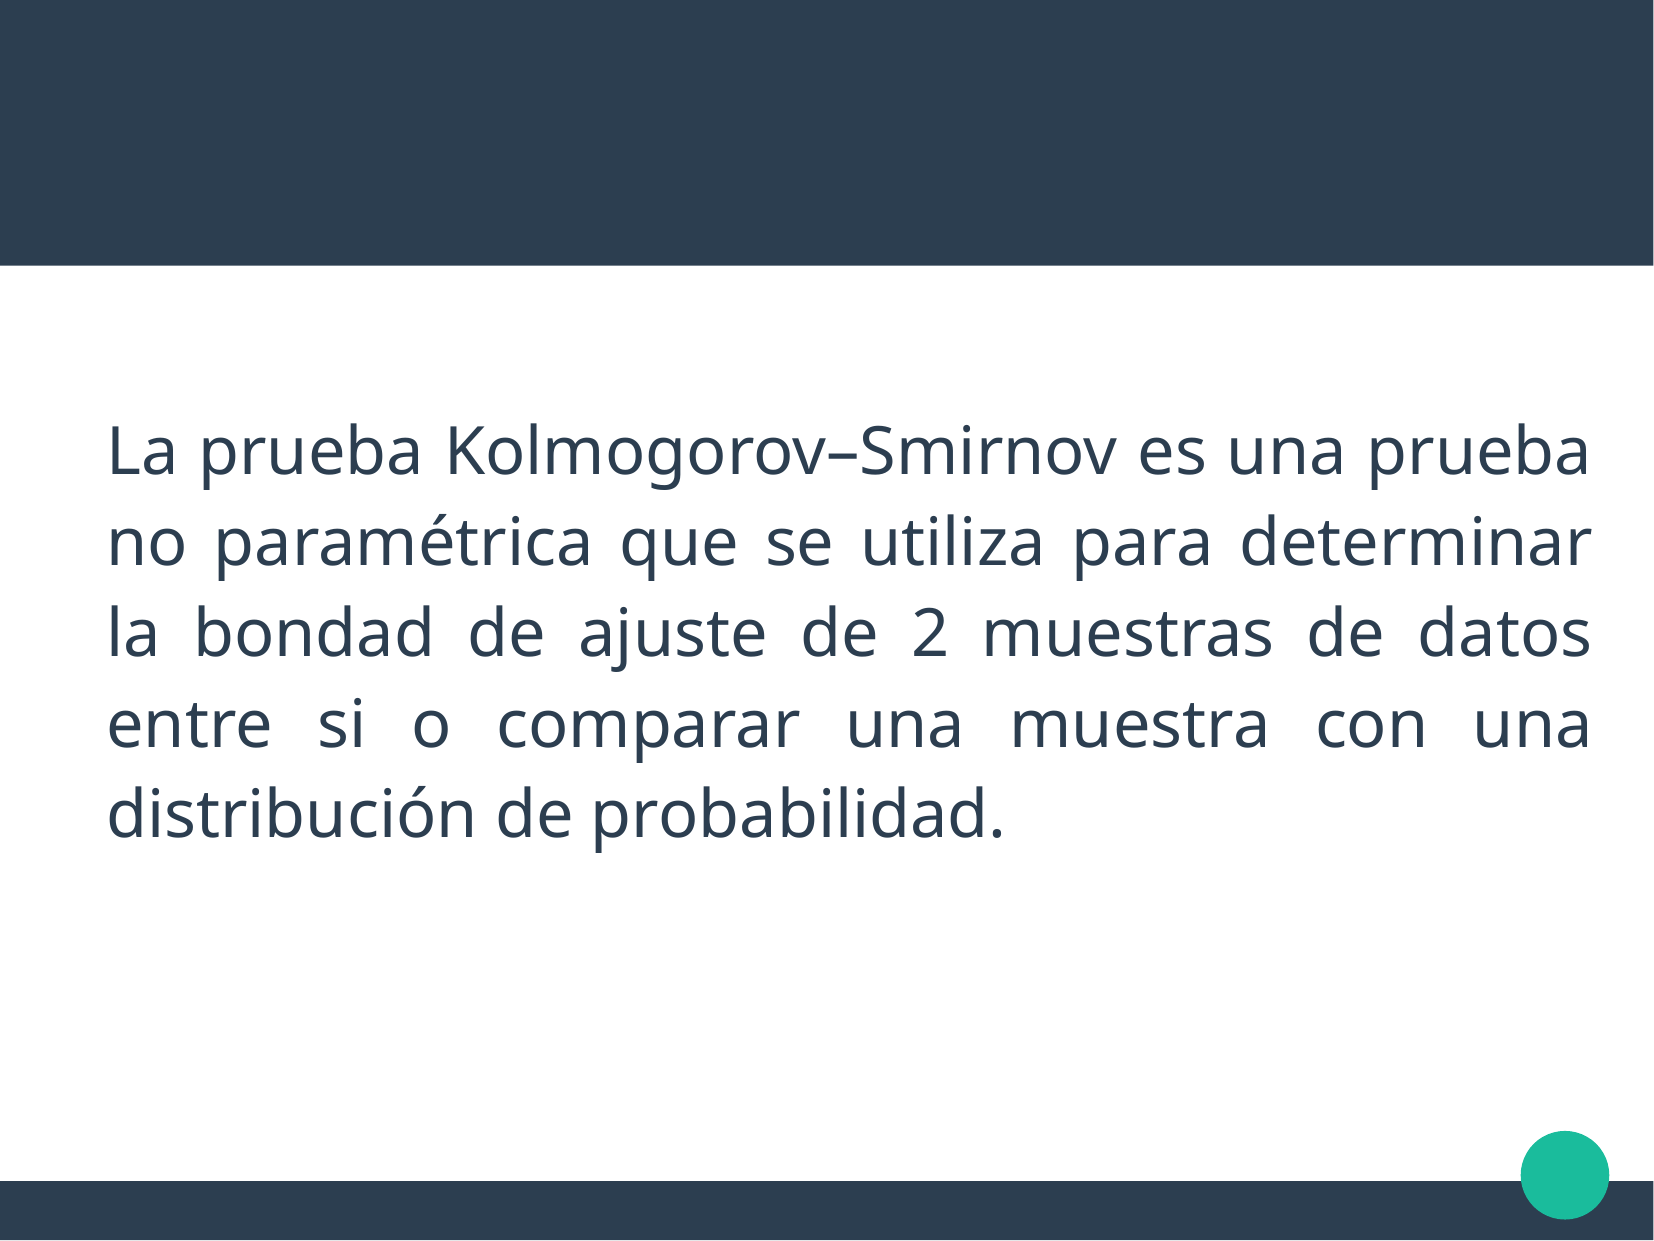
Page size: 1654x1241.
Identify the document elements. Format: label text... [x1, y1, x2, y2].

subtitle La prueba Kolmogorov–Smirnov es una prueba no paramétrica que se utiliza para determinar la bondad de ajuste de 2 muestras de datos entre si o comparar una muestra con una distribución de probabilidad. [106, 224, 1595, 1241]
